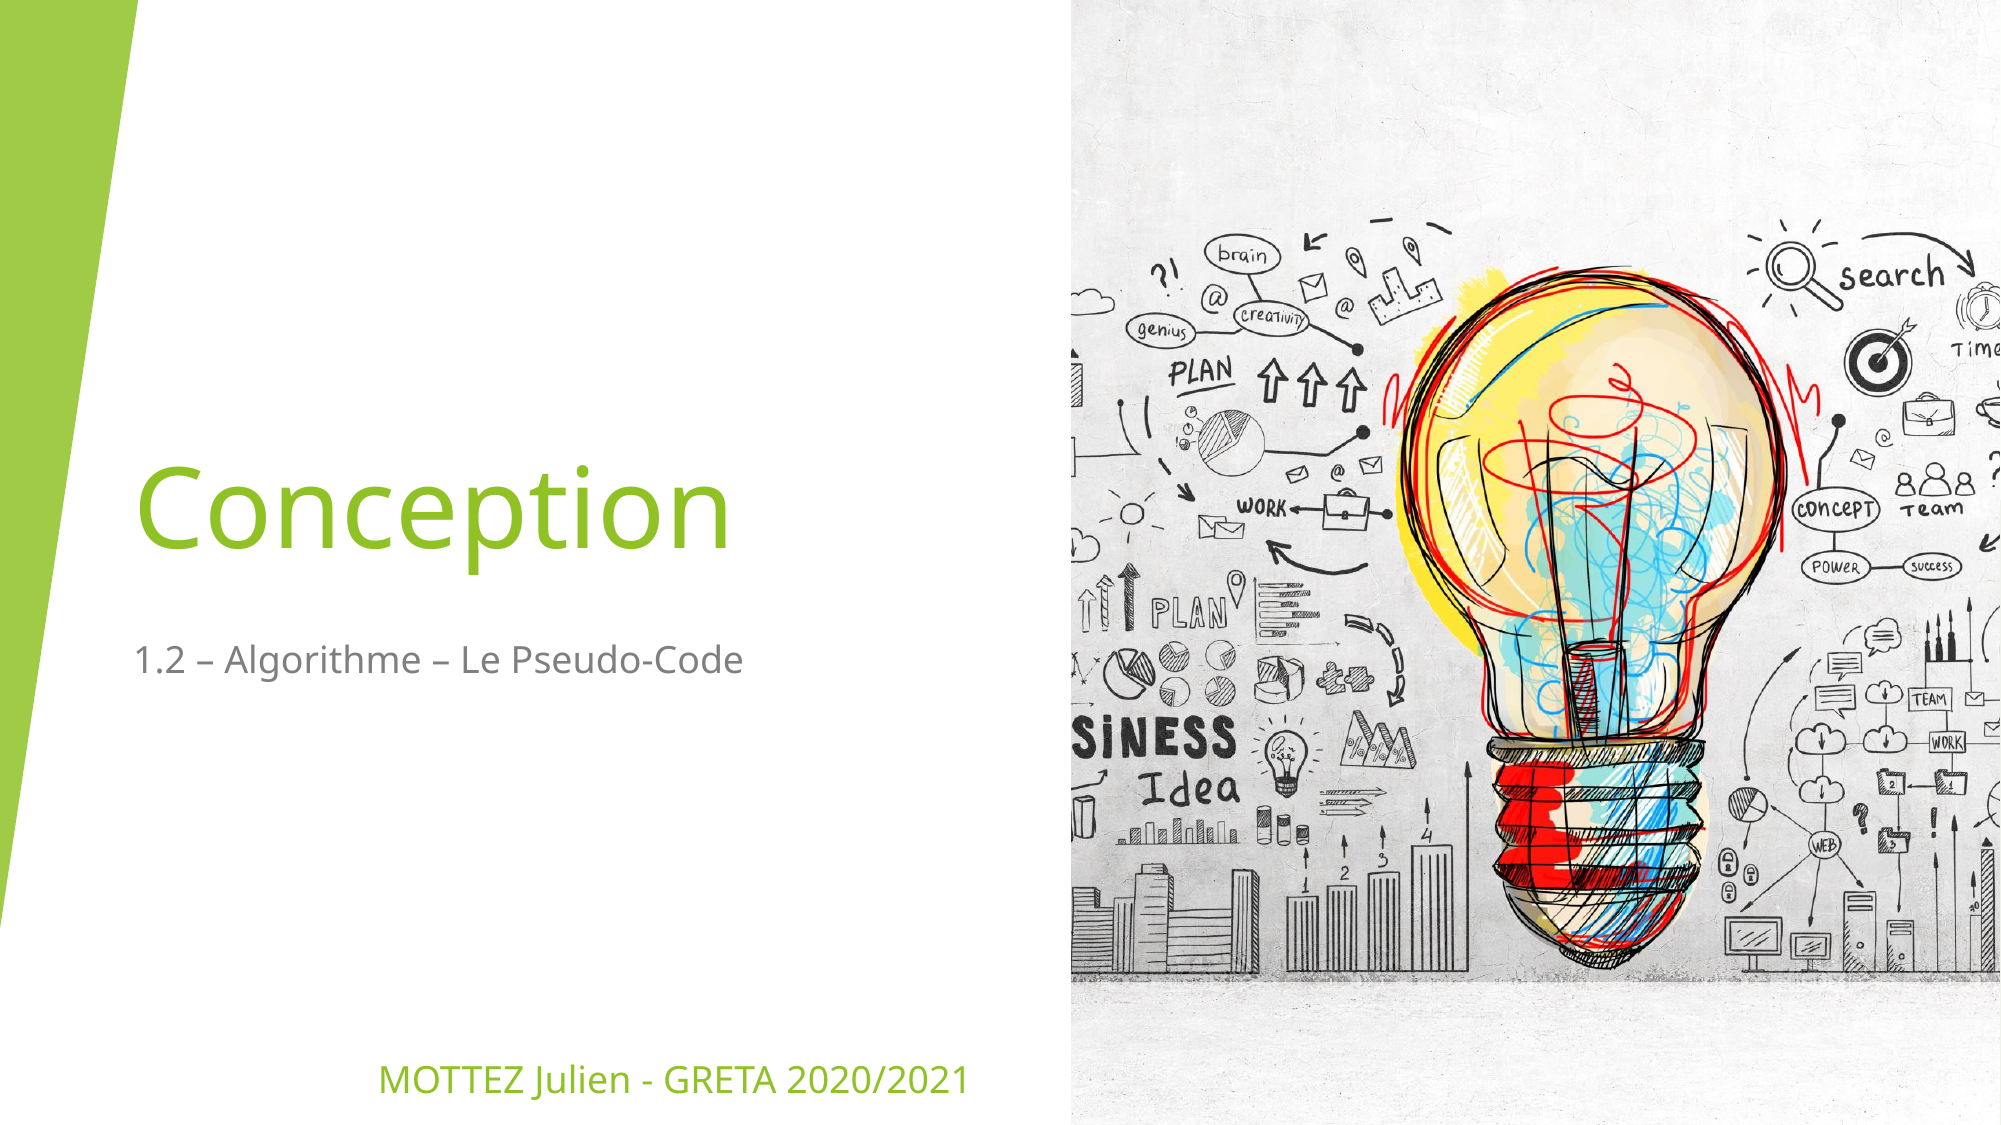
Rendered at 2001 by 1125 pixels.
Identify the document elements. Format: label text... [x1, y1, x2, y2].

title Conception [118, 118, 941, 579]
subtitle 1.2 – Algorithme – Le Pseudo-Code [118, 628, 941, 947]
text_box MOTTEZ Julien - GRETA 2020/2021 [362, 1006, 1072, 1109]
picture [1071, 0, 2000, 1125]
